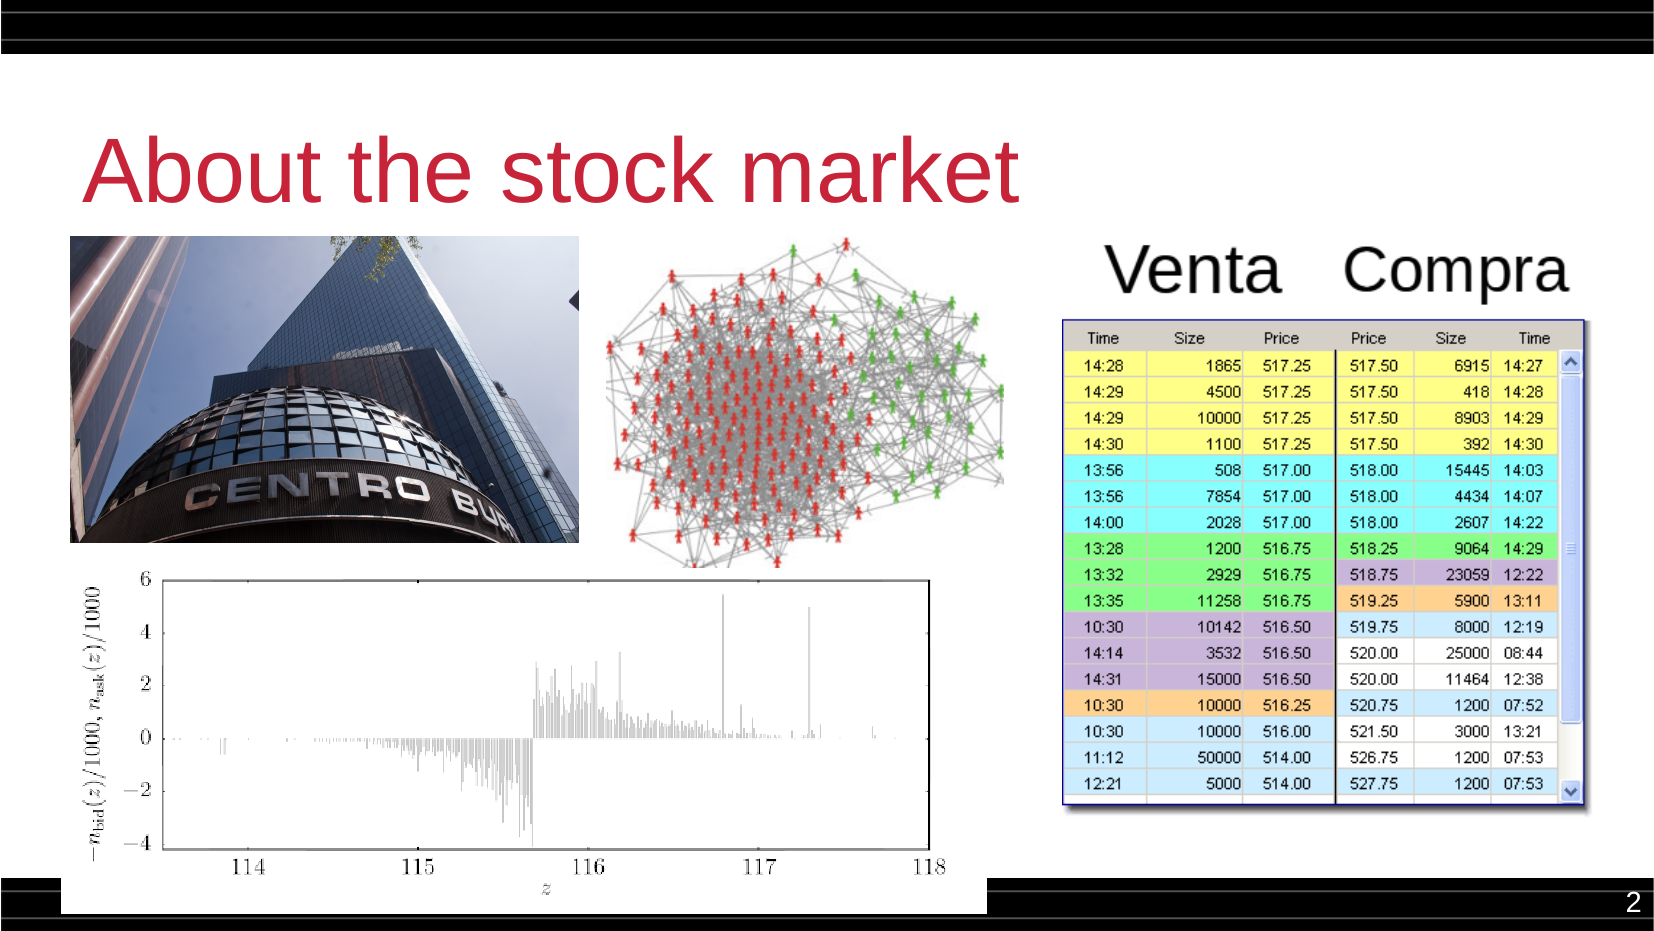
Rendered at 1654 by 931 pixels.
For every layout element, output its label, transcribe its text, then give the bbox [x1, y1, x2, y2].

title About the stock market [82, 92, 1571, 249]
picture [1062, 212, 1595, 820]
picture [1, 0, 1654, 54]
picture [1, 236, 1654, 931]
